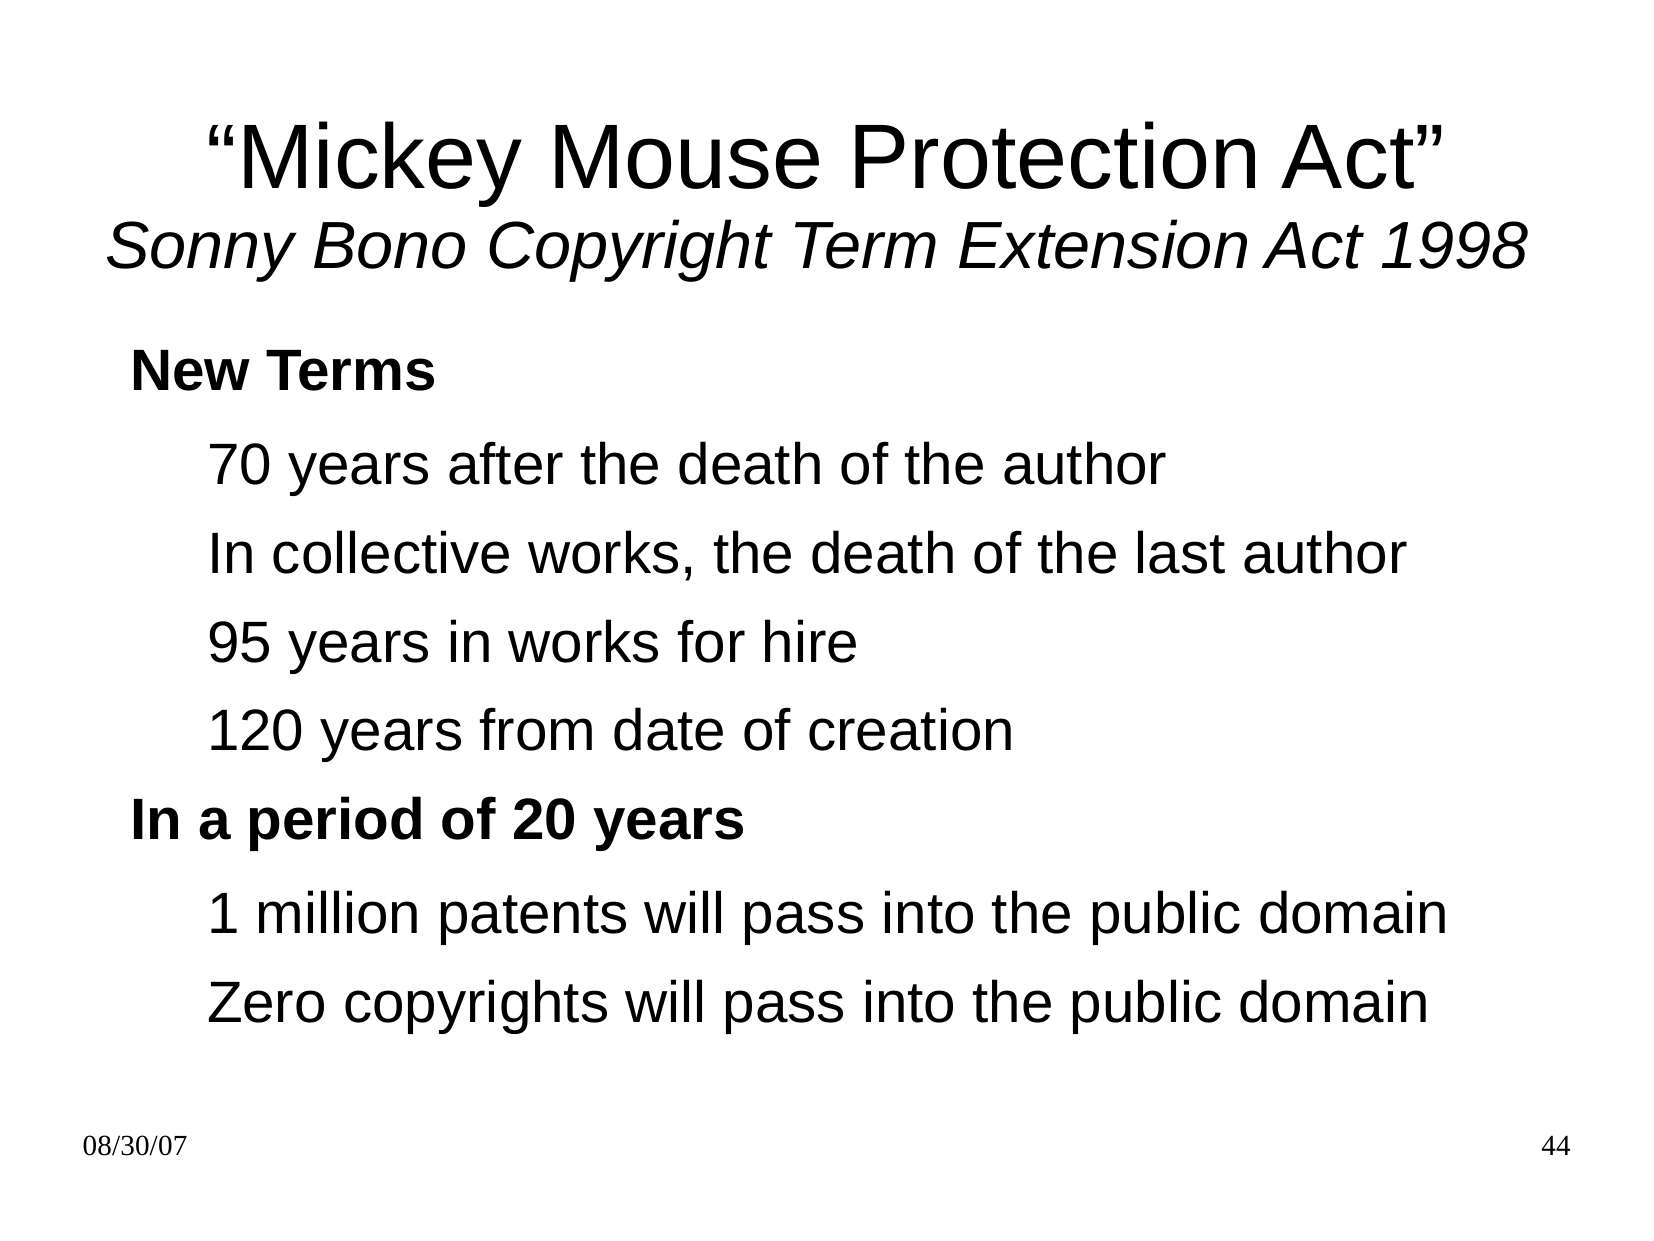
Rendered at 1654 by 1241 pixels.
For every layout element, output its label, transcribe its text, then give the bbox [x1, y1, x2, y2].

list New Terms 70 years after the death of the author In collective works, the death of the last author 95 years in works for hire 120 years from date of creation In a period of 20 years 1 million patents will pass into the public domain Zero copyrights will pass into the public domain [112, 337, 1576, 1126]
title “Mickey Mouse Protection Act” Sonny Bono Copyright Term Extension Act 1998 [82, 90, 1571, 298]
